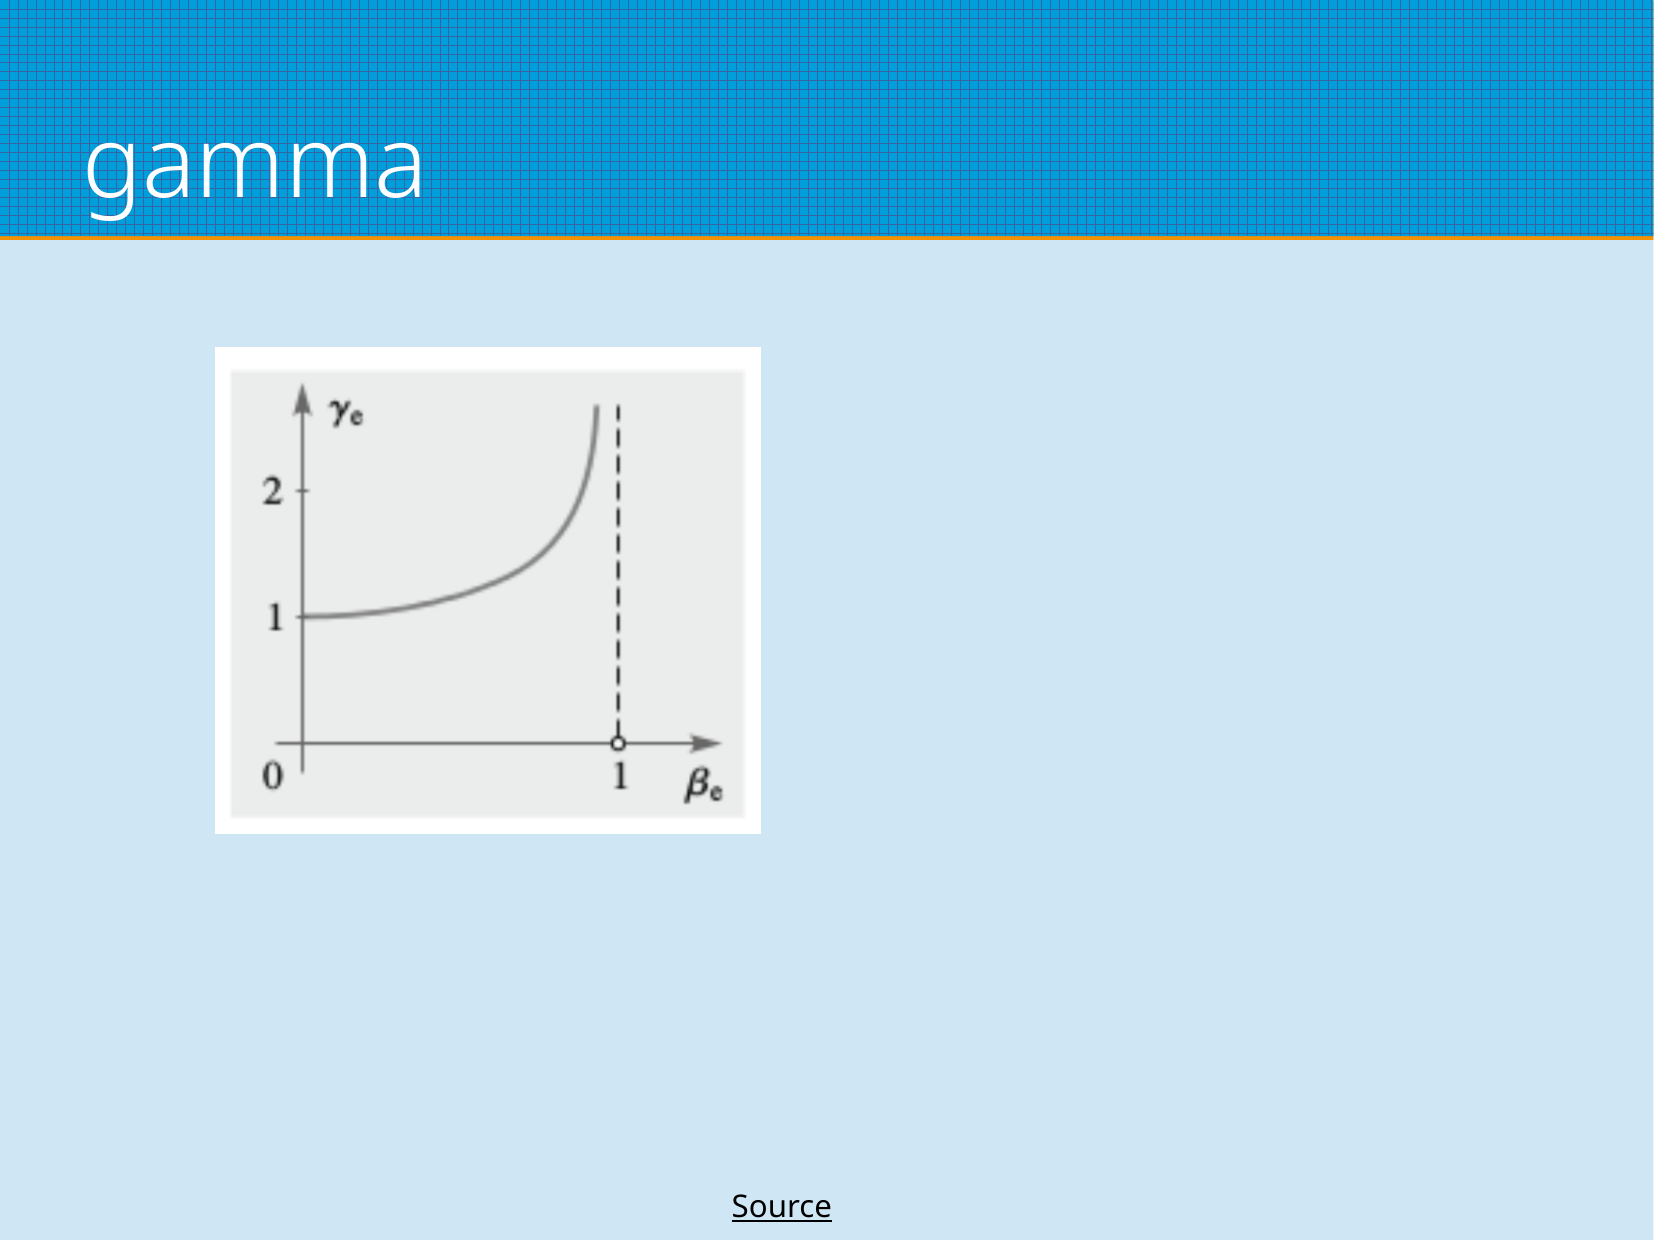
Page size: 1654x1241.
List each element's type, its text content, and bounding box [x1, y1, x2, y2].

text_box Source [725, 1179, 1654, 1232]
title gamma [82, 19, 1571, 227]
picture [215, 347, 761, 834]
